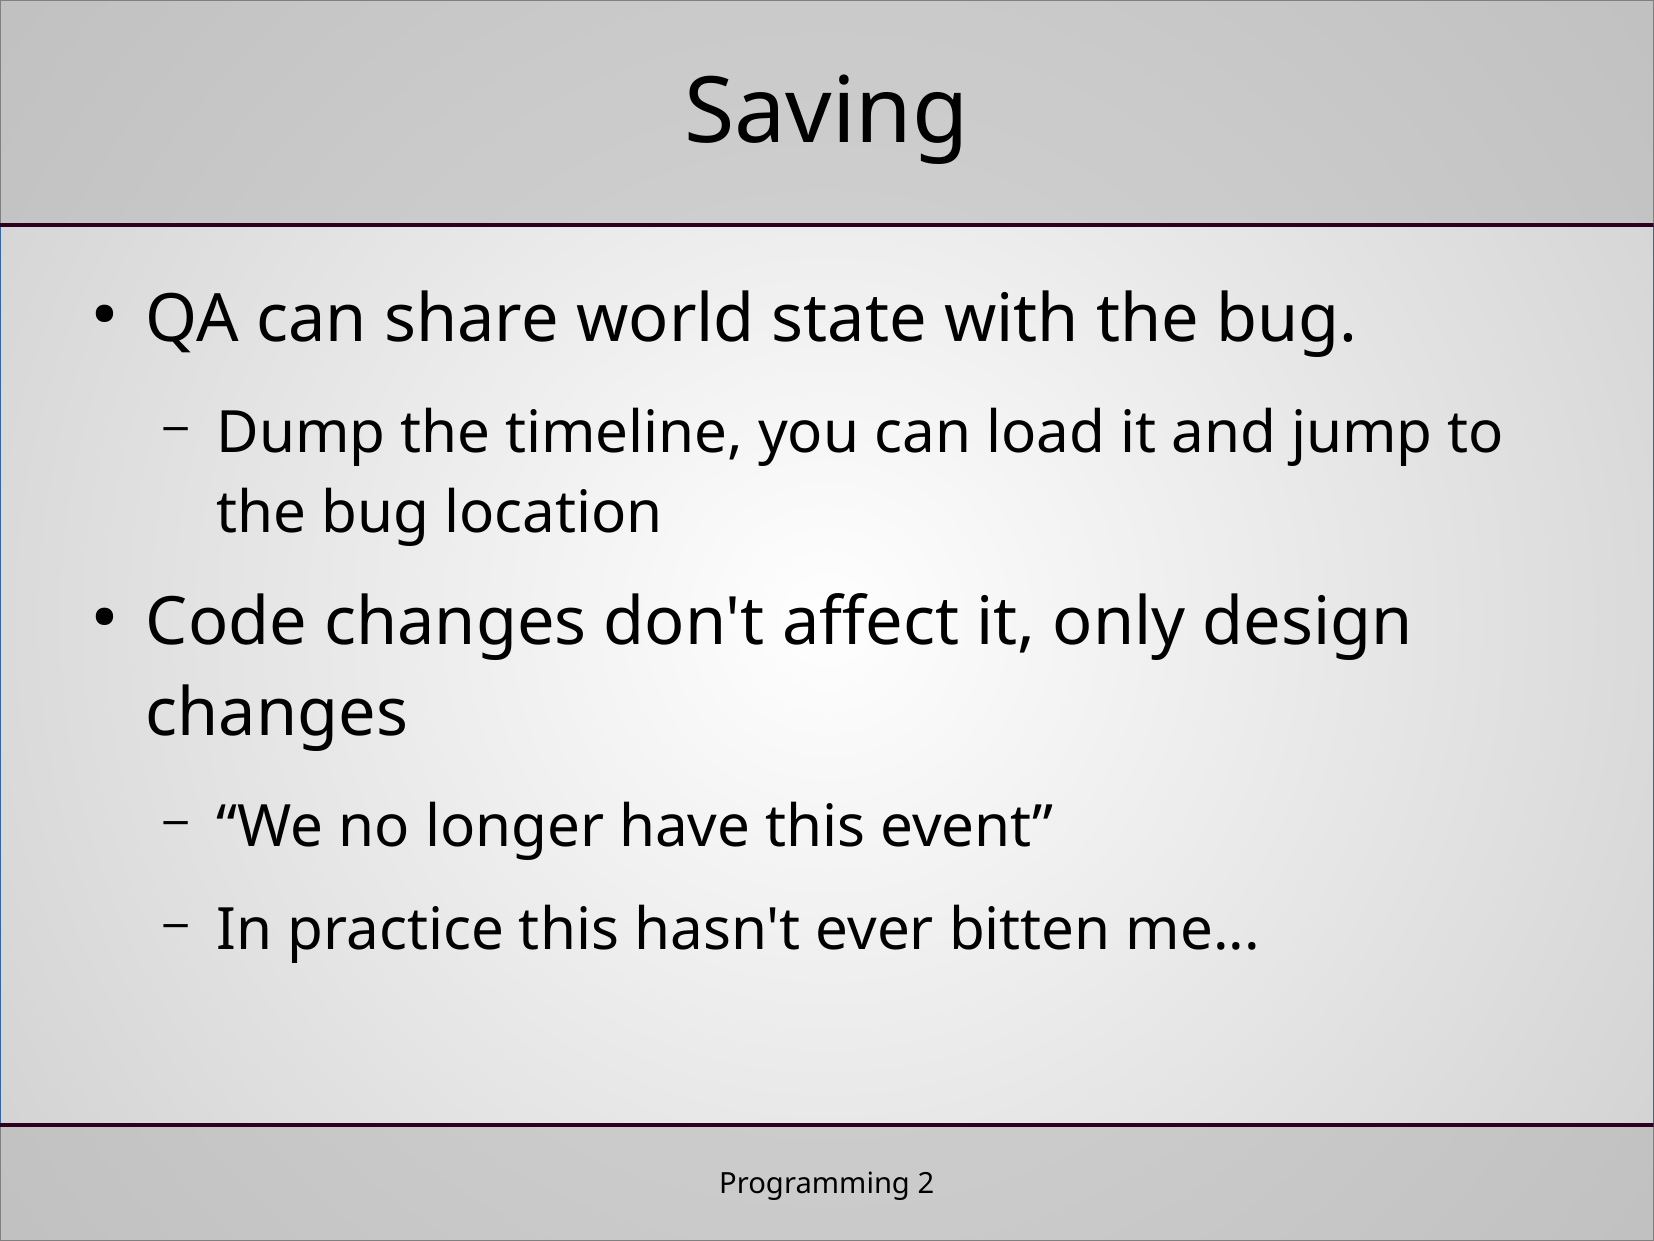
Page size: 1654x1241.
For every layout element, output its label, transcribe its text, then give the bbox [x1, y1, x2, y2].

title Saving [82, 34, 1571, 181]
list QA can share world state with the bug. Dump the timeline, you can load it and jump to the bug location Code changes don't affect it, only design changes “We no longer have this event” In practice this hasn't ever bitten me... [75, 270, 1571, 1075]
